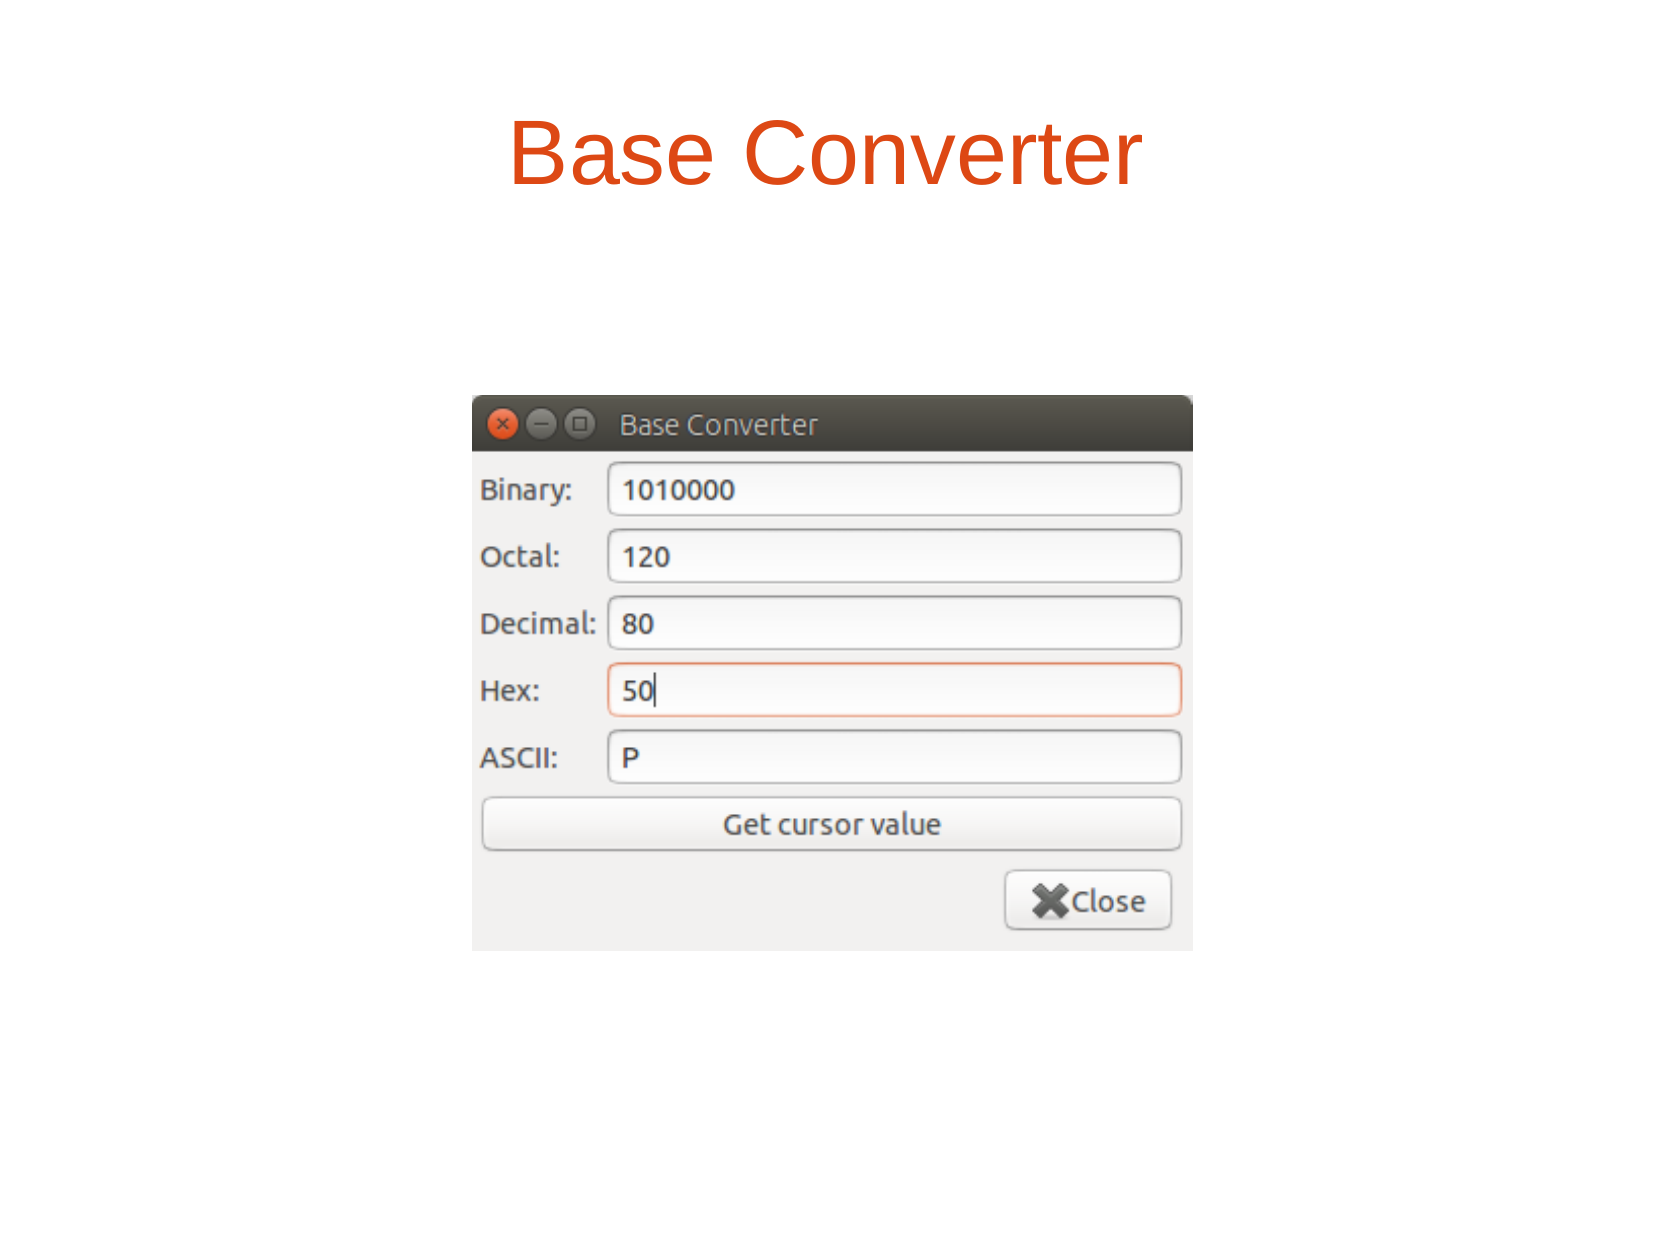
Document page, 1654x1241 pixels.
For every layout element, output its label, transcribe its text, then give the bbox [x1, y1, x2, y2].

picture [472, 395, 1193, 951]
title Base Converter [82, 49, 1571, 257]
